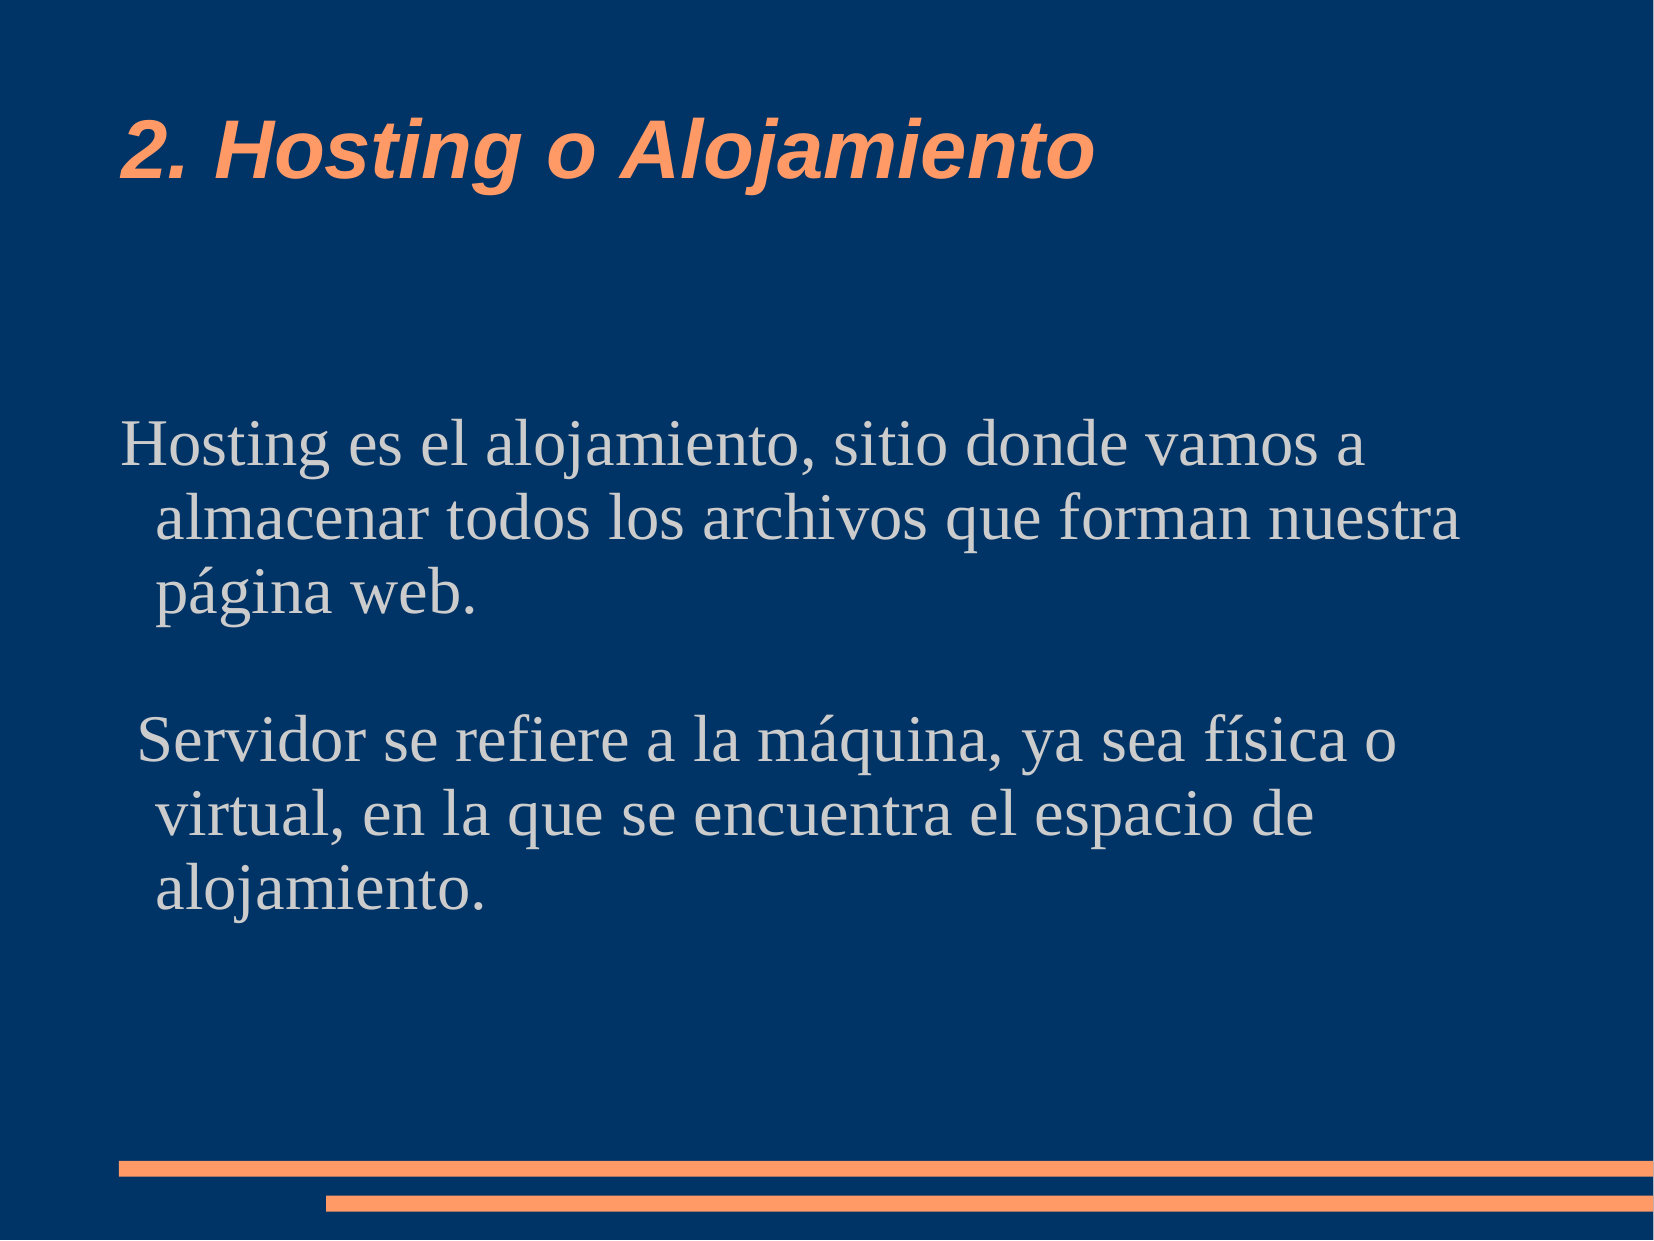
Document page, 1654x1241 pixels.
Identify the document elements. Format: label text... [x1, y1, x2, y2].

subtitle Hosting es el alojamiento, sitio donde vamos a almacenar todos los archivos que forman nuestra página web. Servidor se refiere a la máquina, ya sea física o virtual, en la que se encuentra el espacio de alojamiento. [120, 259, 1560, 1070]
title 2. Hosting o Alojamiento [121, 46, 1534, 254]
